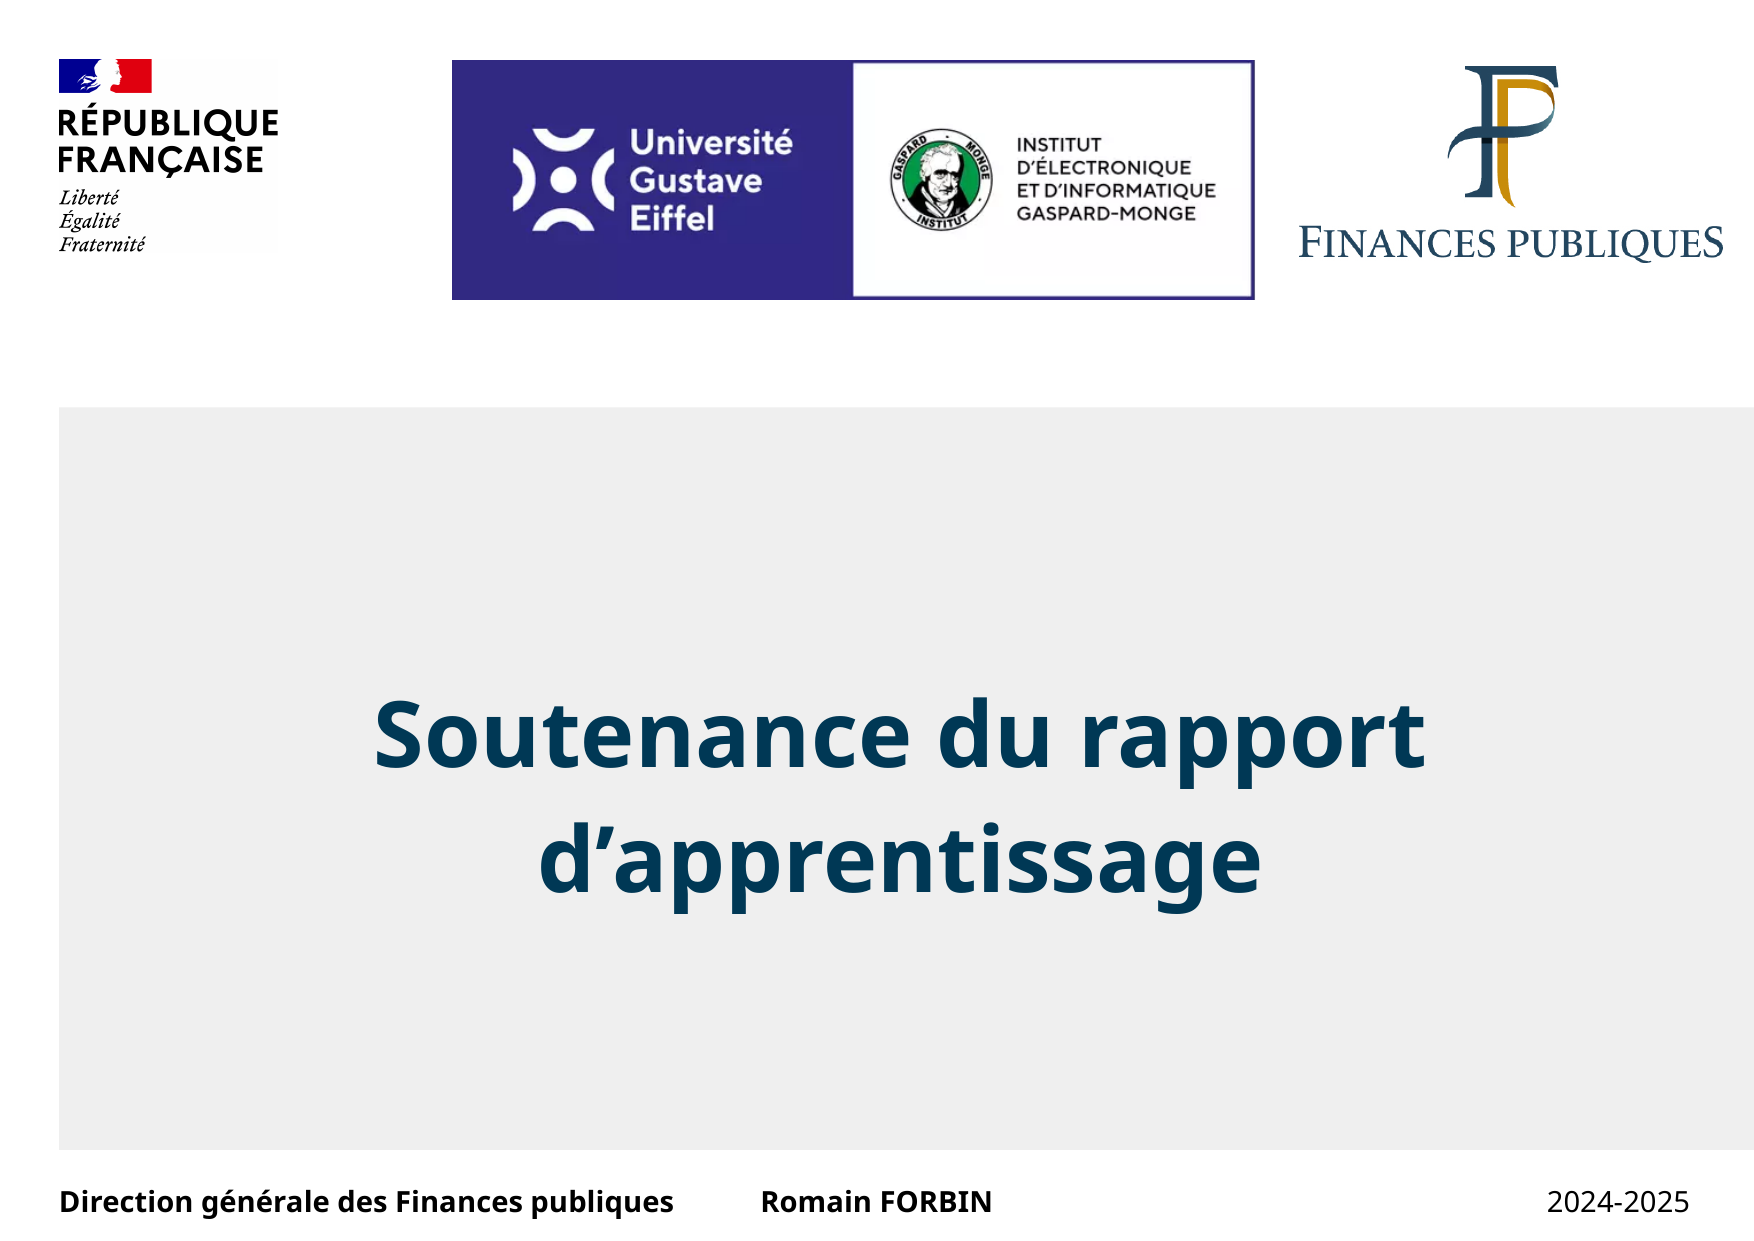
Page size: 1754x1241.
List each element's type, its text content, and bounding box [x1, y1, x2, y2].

picture [452, 60, 1256, 300]
picture [1299, 64, 1724, 263]
subtitle Soutenance du rapport d’apprentissage [115, 669, 1687, 894]
picture [59, 59, 278, 253]
